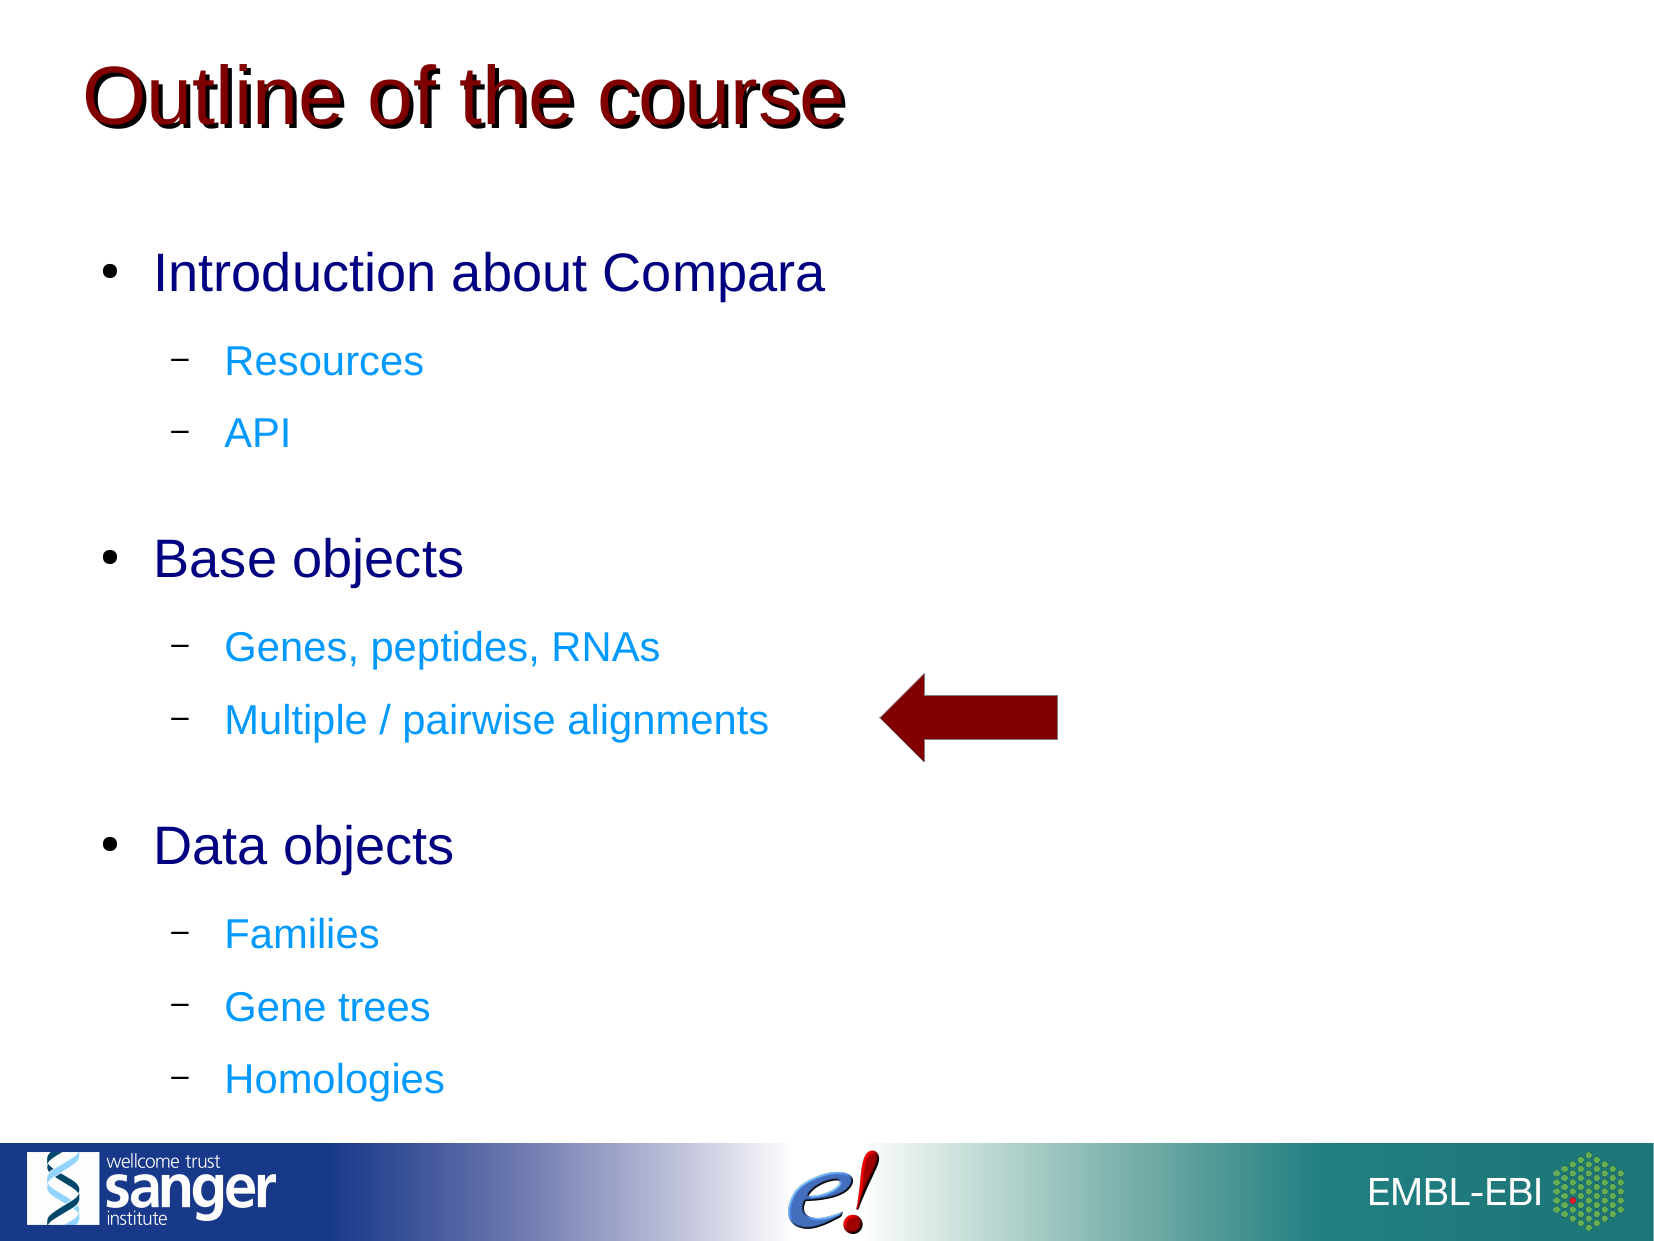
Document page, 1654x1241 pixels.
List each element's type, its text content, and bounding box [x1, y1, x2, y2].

text_box [879, 673, 1058, 762]
list Introduction about Compara Resources API Base objects Genes, peptides, RNAs Multiple / pairwise alignments Data objects Families Gene trees Homologies [82, 242, 1524, 1099]
picture [0, 1143, 1654, 1241]
title Outline of the course [82, 49, 1571, 257]
